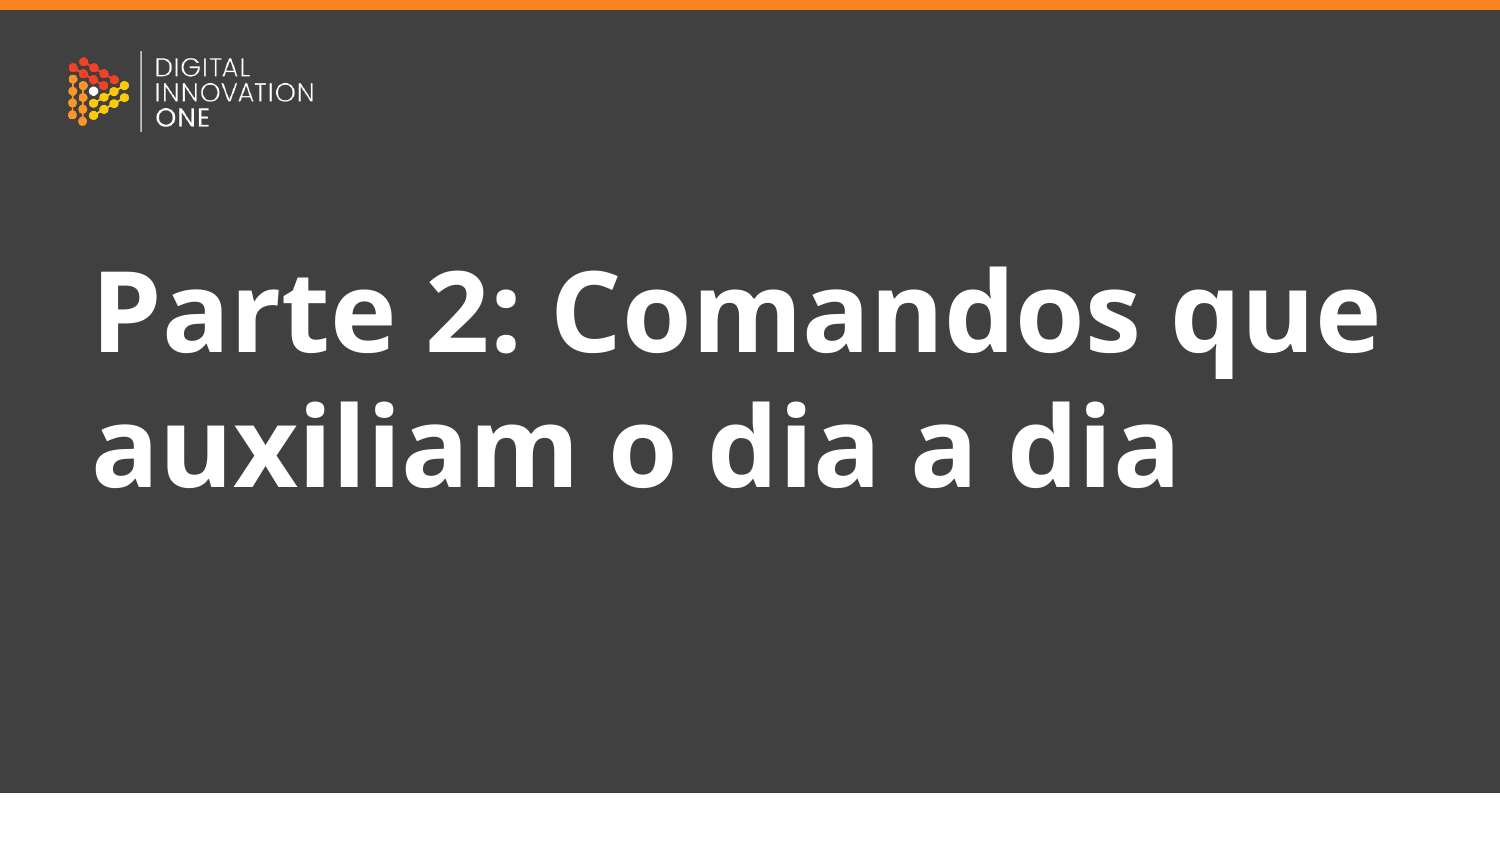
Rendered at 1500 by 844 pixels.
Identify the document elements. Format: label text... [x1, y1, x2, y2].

text_box [0, 0, 1500, 844]
text_box Parte 2: Comandos que auxiliam o dia a dia [76, 250, 1475, 500]
picture [51, 42, 330, 140]
